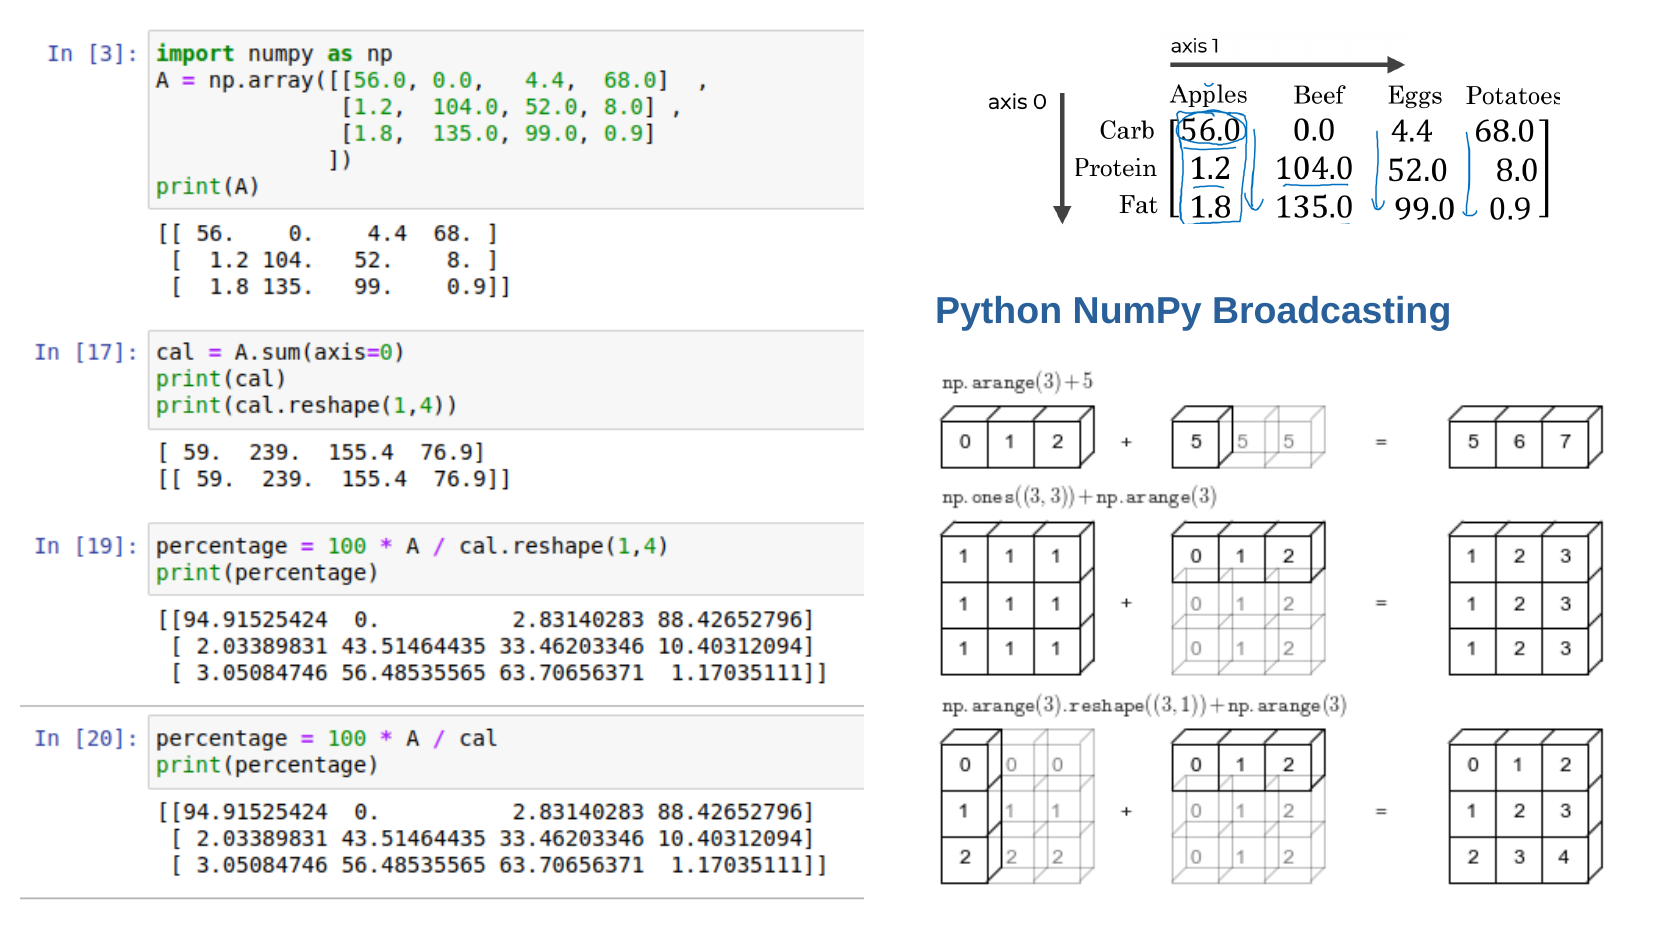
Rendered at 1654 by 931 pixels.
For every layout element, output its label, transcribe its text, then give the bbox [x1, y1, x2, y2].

picture [20, 16, 864, 915]
picture [987, 83, 1560, 230]
picture [1159, 32, 1413, 74]
text_box Python NumPy Broadcasting [920, 282, 1467, 340]
picture [895, 351, 1634, 905]
